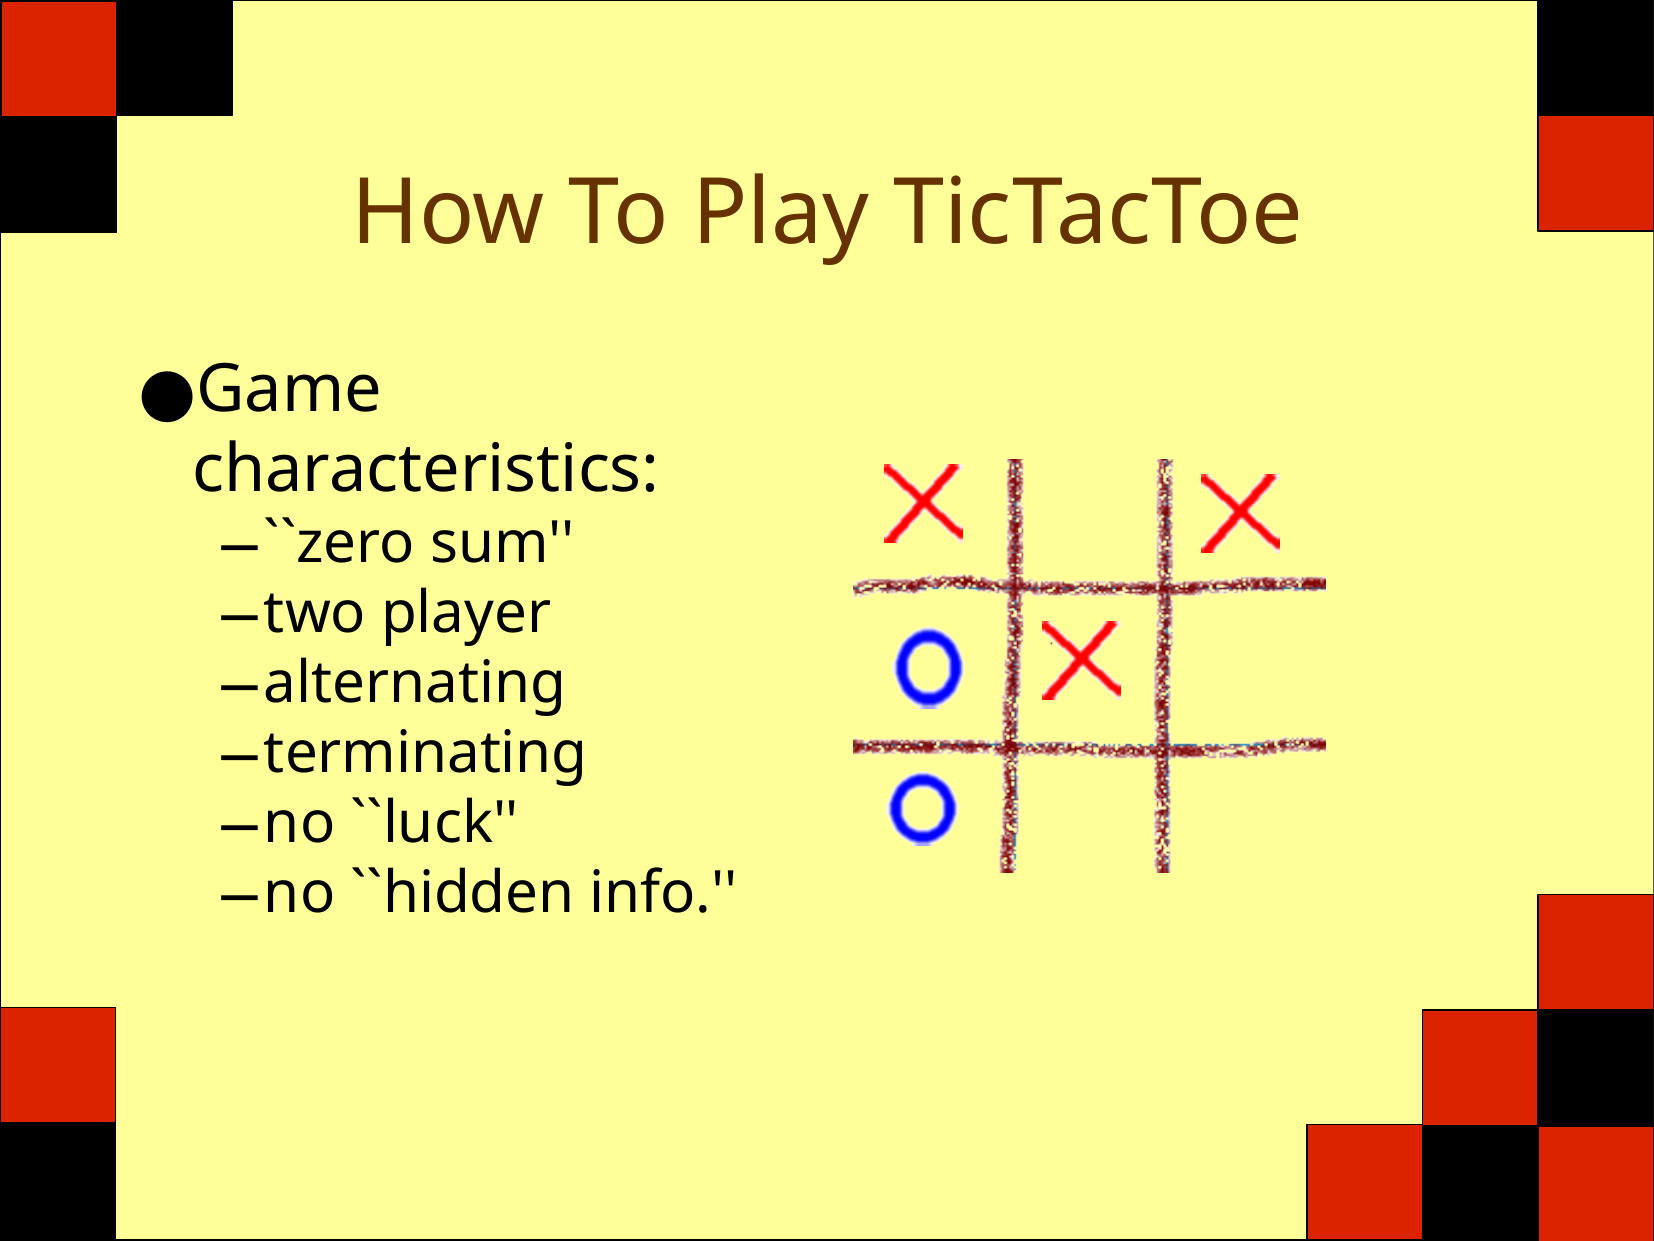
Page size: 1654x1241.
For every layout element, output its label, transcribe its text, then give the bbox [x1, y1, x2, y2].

text_box Game characteristics: ``zero sum'' two player alternating terminating no ``luck'' no ``hidden info.'' [121, 344, 805, 1126]
text_box How To Play Tic­Tac­Toe [121, 102, 1534, 310]
picture [853, 459, 1326, 873]
